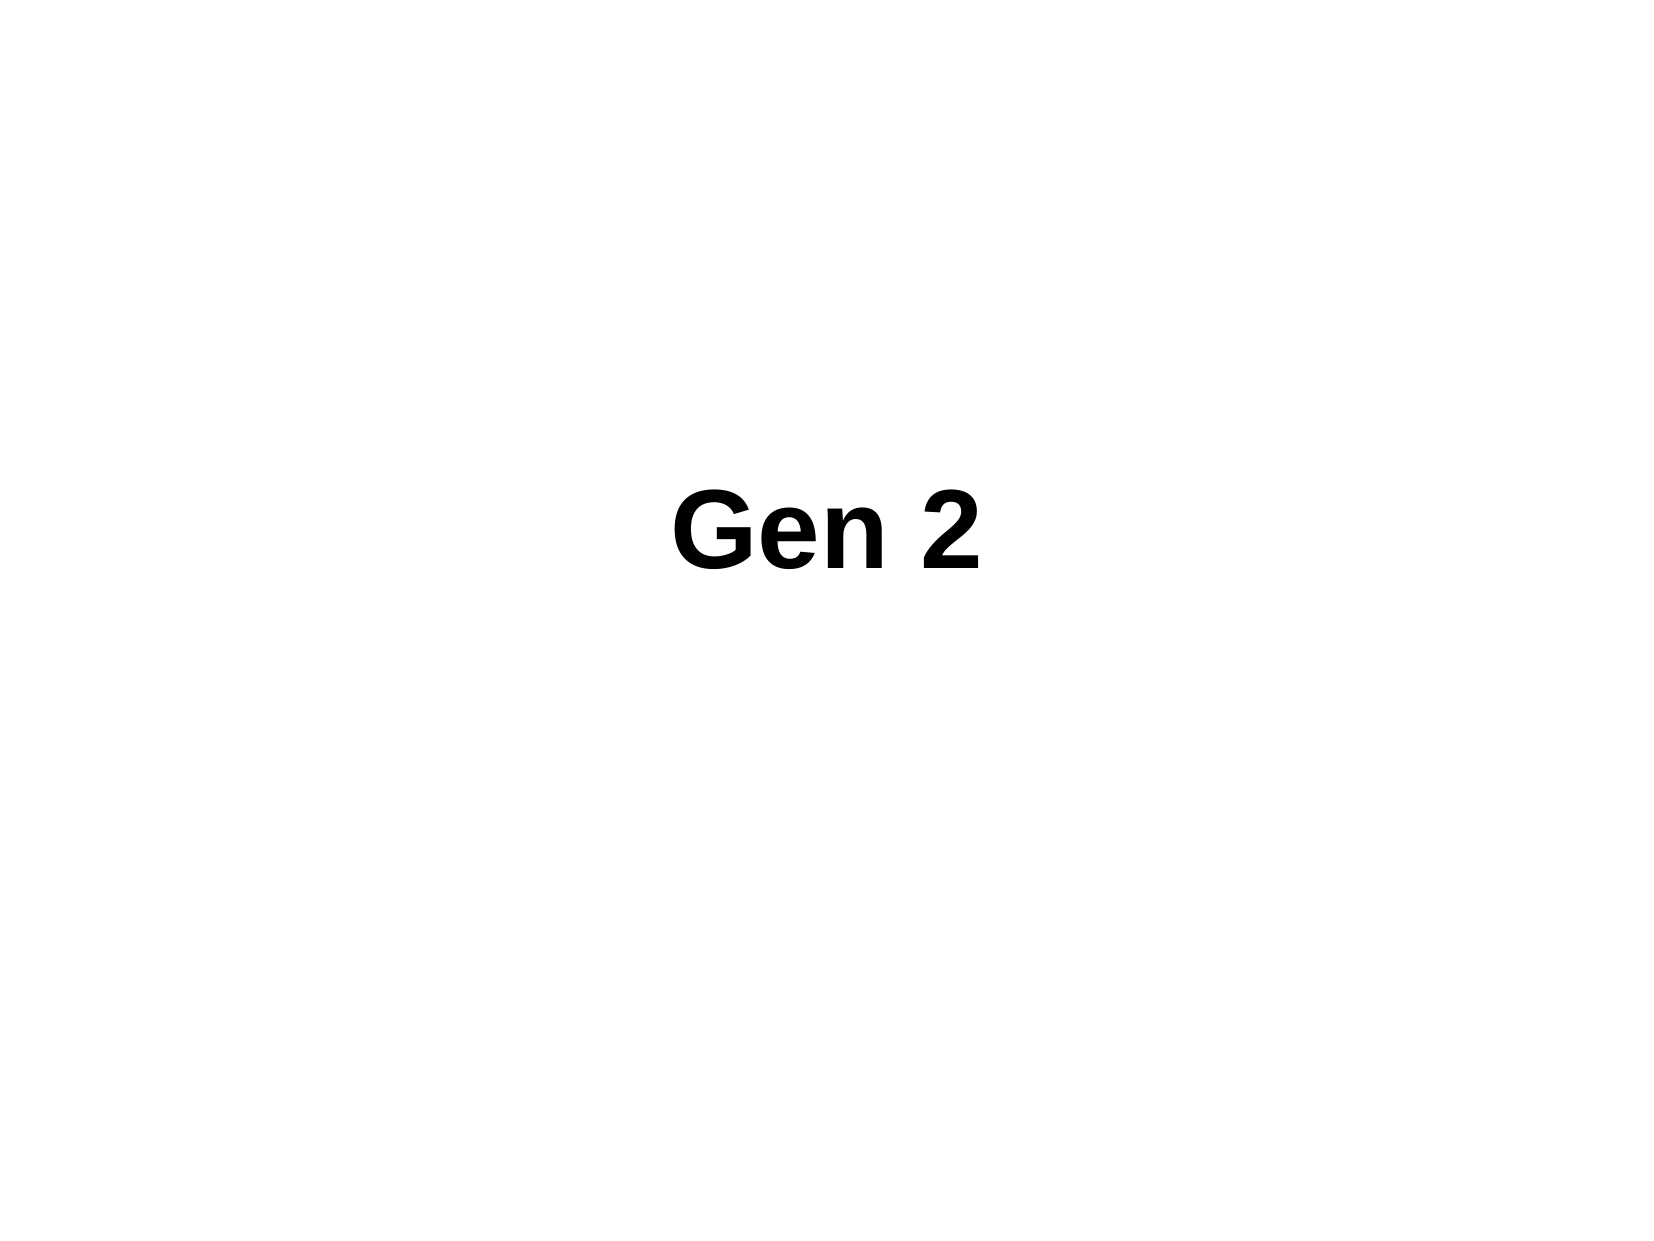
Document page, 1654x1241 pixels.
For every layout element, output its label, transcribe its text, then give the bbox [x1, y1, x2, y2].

subtitle Gen 2 [82, 49, 1571, 1010]
